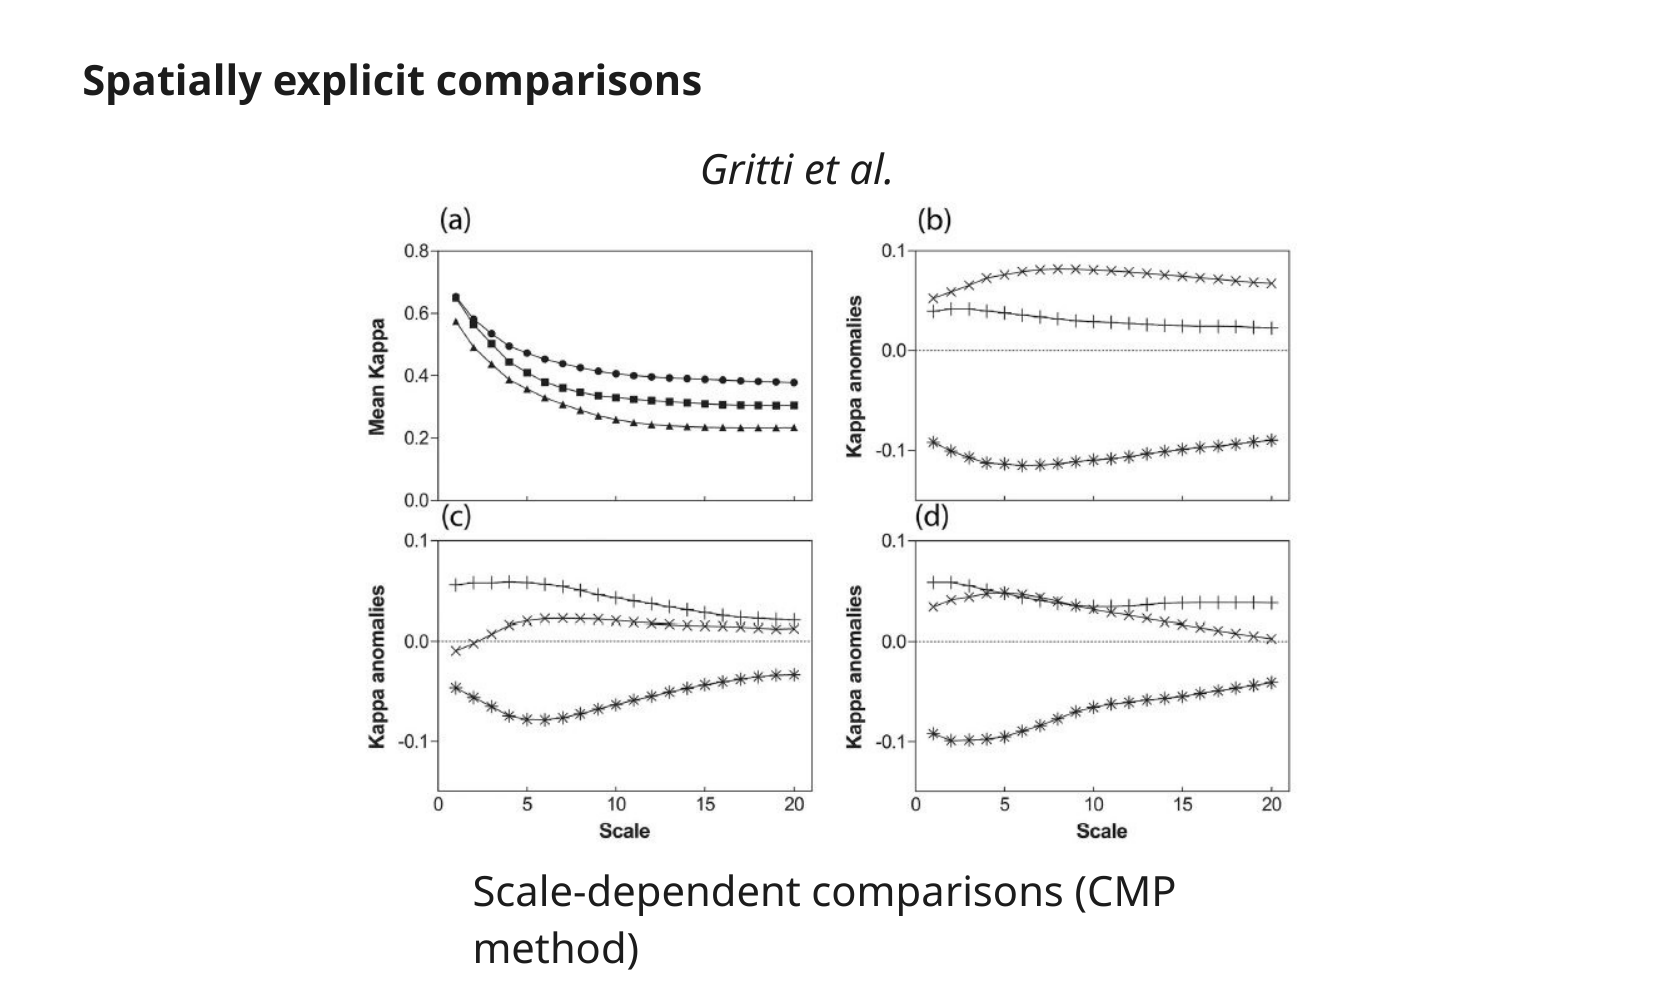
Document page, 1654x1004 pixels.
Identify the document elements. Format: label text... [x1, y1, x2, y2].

text_box Gritti et al. (2013a) [699, 139, 1037, 192]
text_box Scale-dependent comparisons (CMP method) [472, 862, 1241, 942]
picture [336, 192, 1317, 847]
text_box Spatially explicit comparisons [82, 51, 1571, 130]
